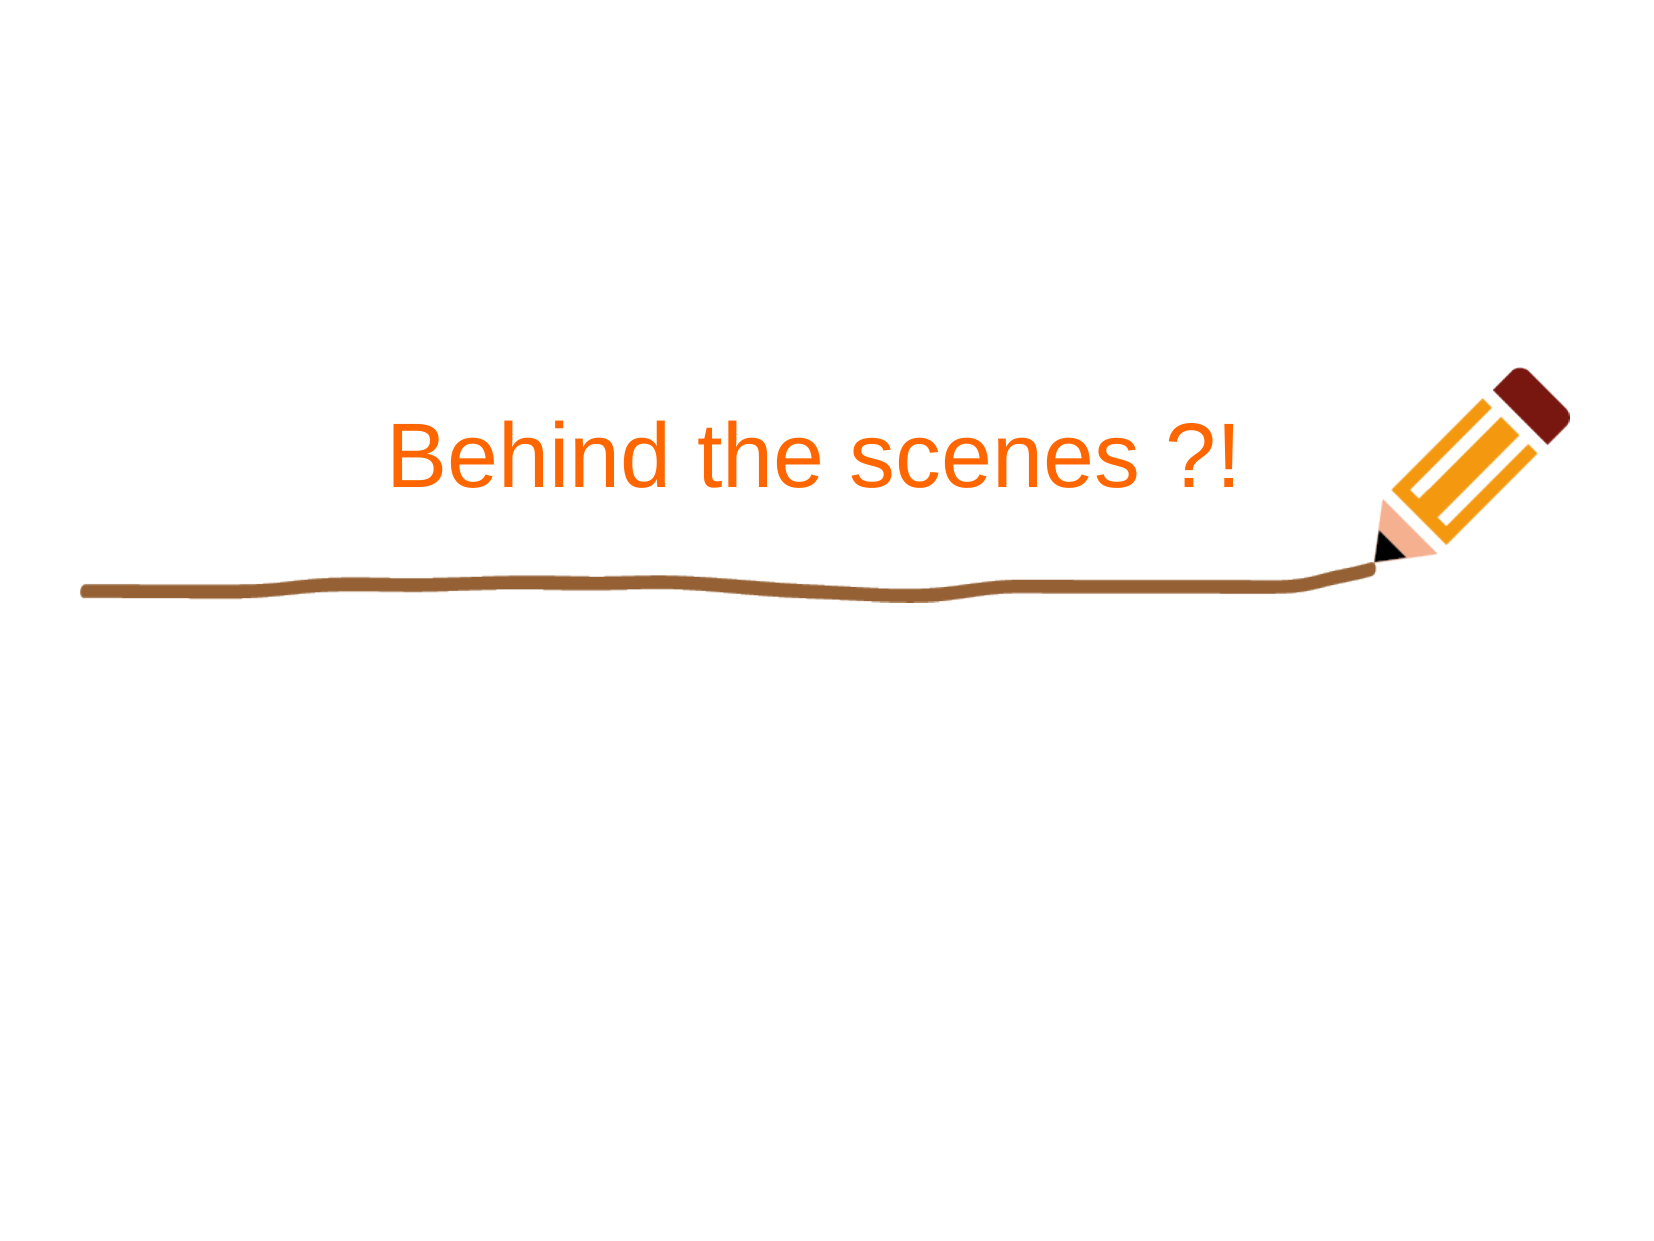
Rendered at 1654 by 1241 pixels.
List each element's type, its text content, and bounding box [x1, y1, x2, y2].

picture [1548, 367, 1570, 603]
title Behind the scenes ?! [82, 250, 1548, 661]
